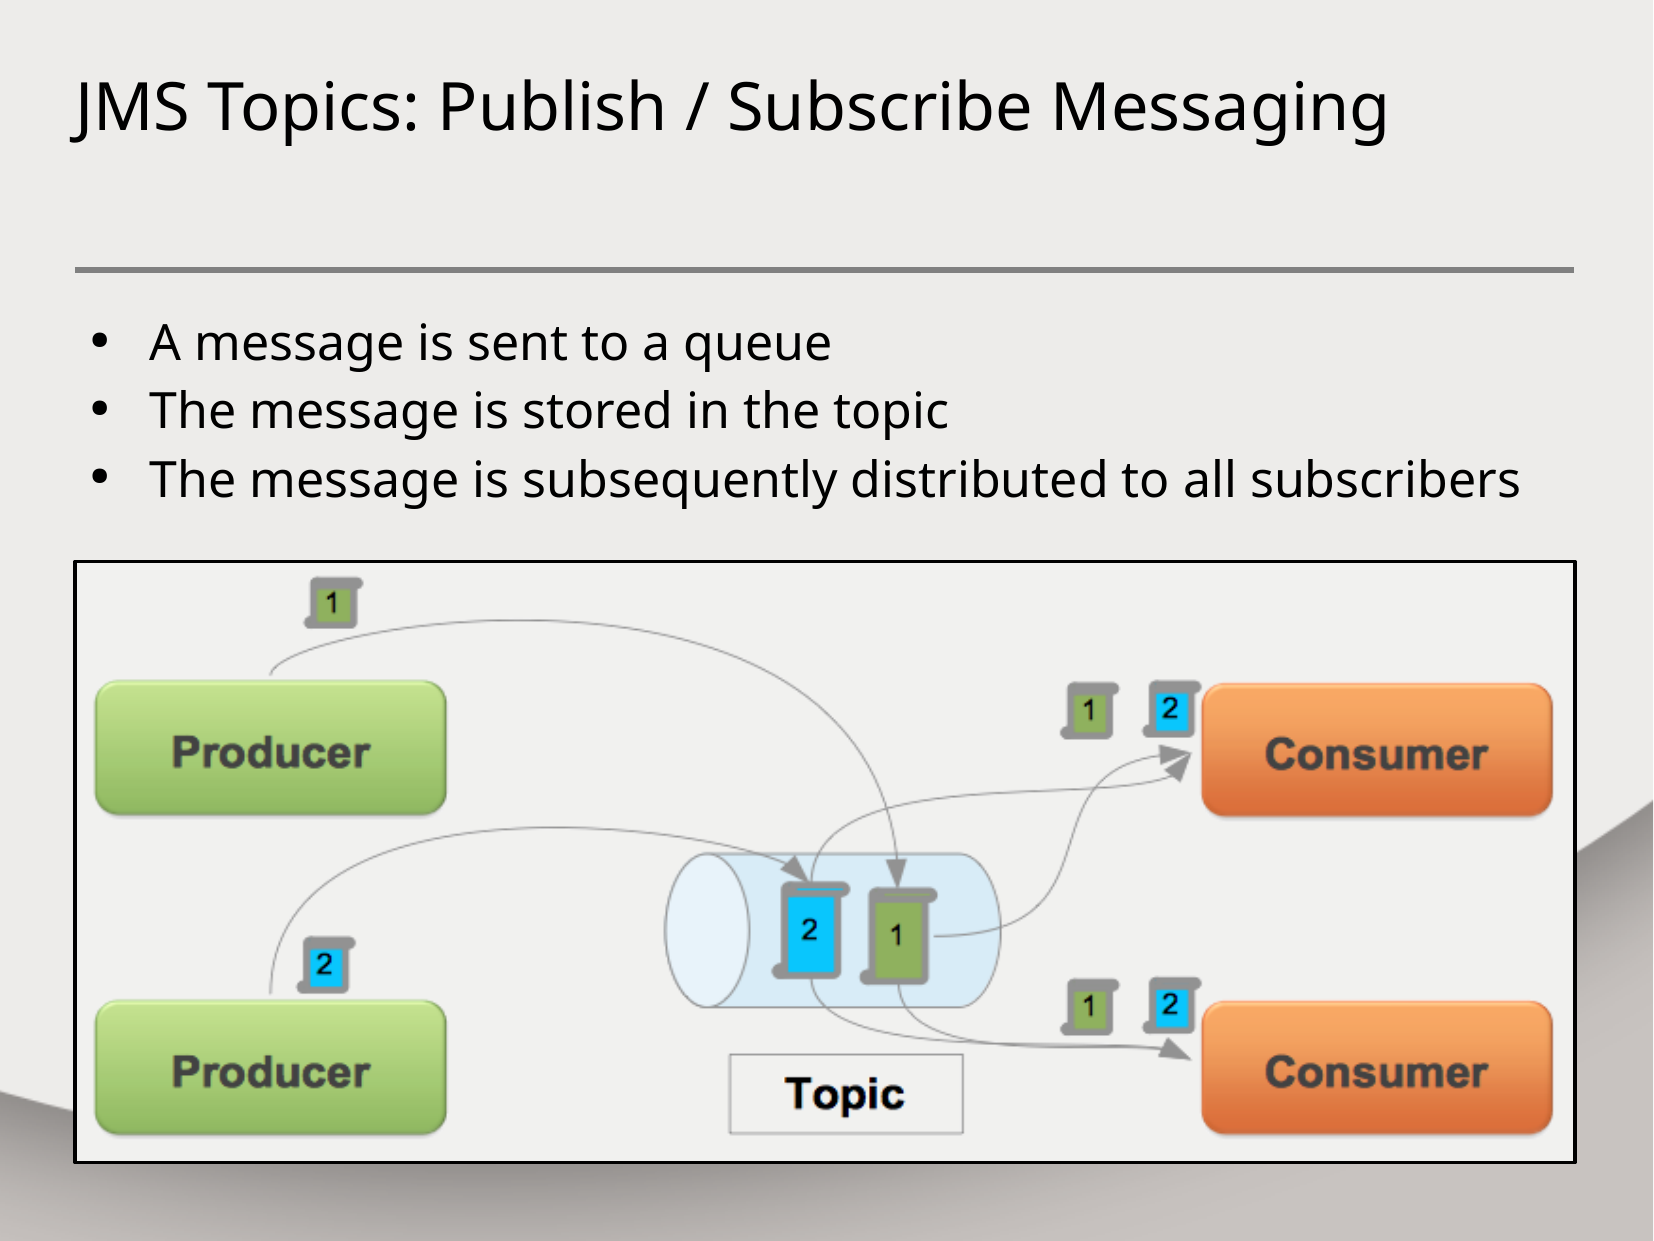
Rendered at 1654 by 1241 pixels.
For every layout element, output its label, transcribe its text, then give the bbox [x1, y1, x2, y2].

picture [0, 0, 1654, 1241]
title JMS Topics: Publish / Subscribe Messaging [75, 75, 1576, 226]
text_box A message is sent to a queue The message is stored in the topic The message is subsequently distributed to all subscribers [75, 299, 1575, 560]
